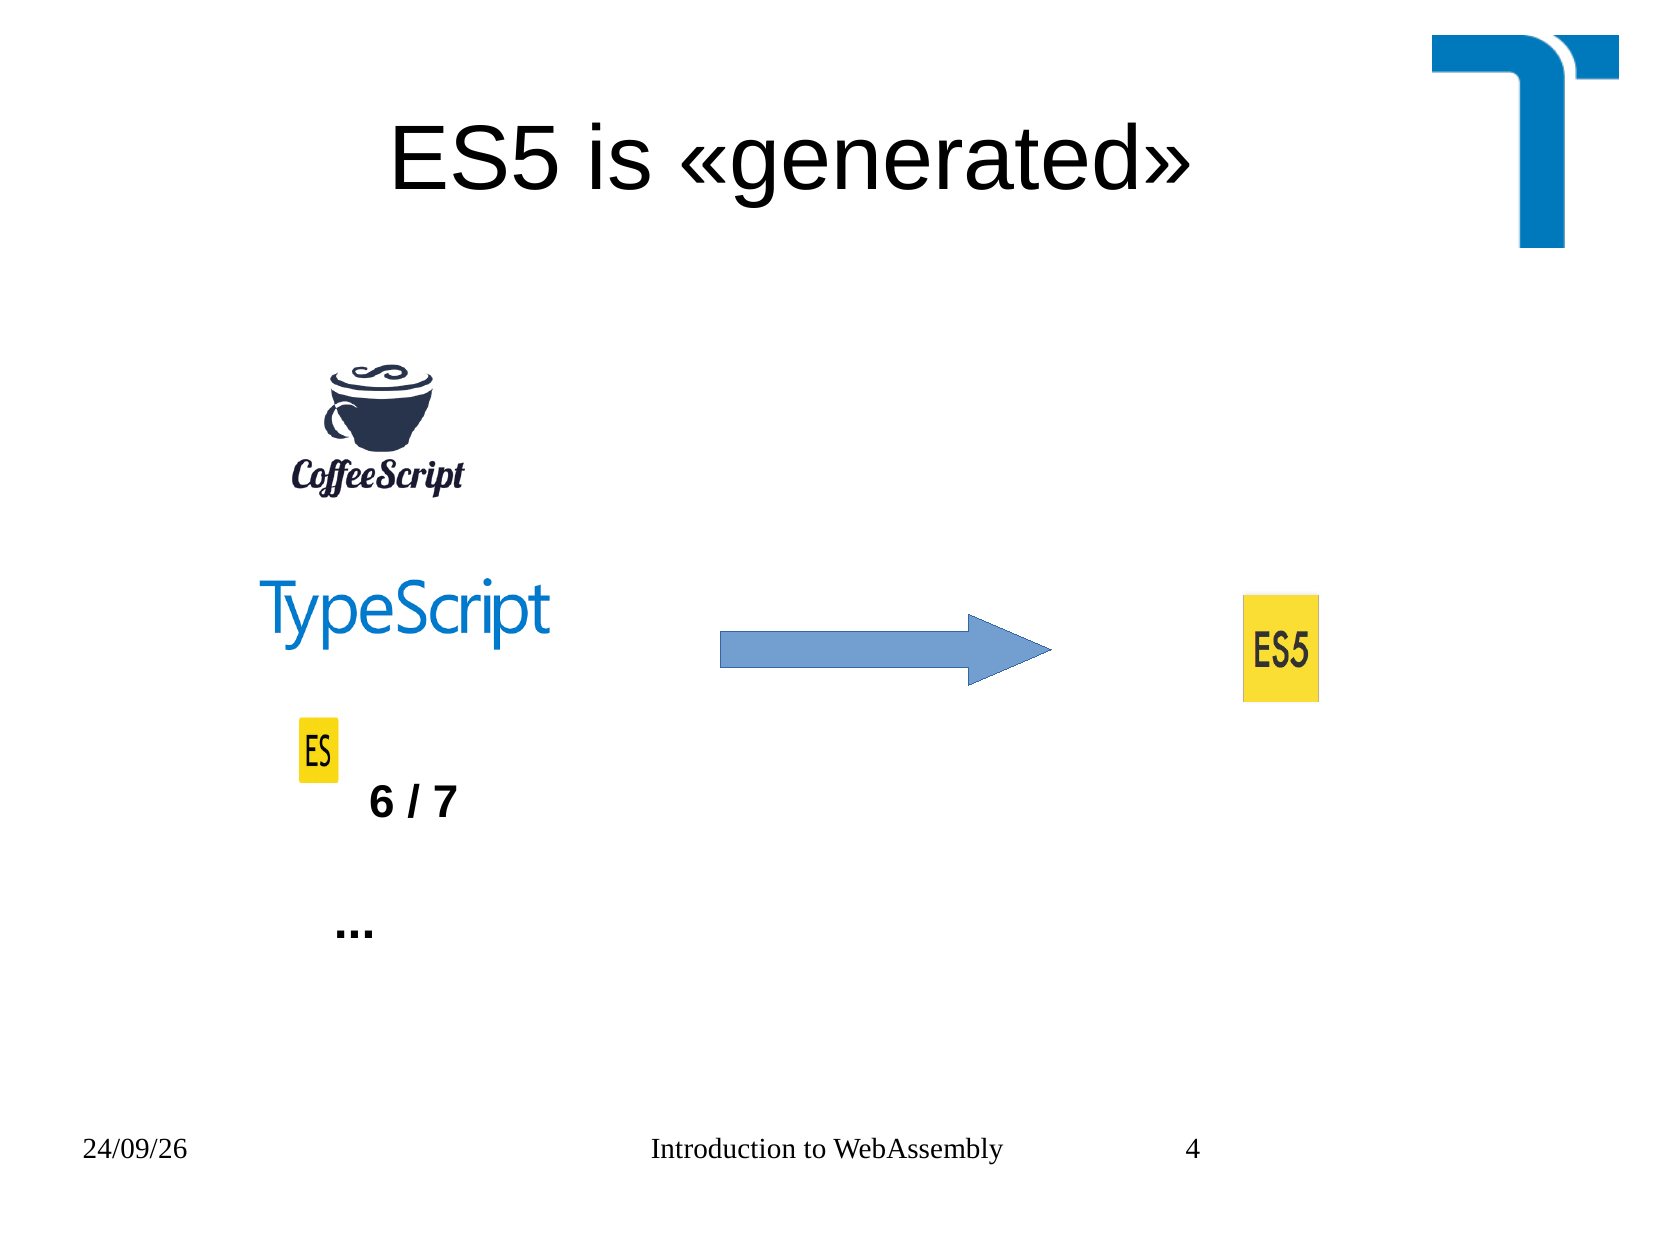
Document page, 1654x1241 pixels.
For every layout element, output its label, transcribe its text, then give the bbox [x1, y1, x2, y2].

picture [297, 708, 347, 788]
picture [224, 354, 532, 508]
text_box Introduction to WebAssembly [565, 1129, 1090, 1216]
picture [1241, 558, 1321, 742]
title ES5 is «generated» [82, 49, 1501, 257]
picture [259, 578, 550, 650]
text_box ... [318, 885, 532, 957]
text_box [1185, 1129, 1571, 1216]
text_box [720, 614, 1052, 686]
text_box 6 / 7 [354, 768, 497, 885]
text_box 07/09/2017 [82, 1129, 468, 1216]
